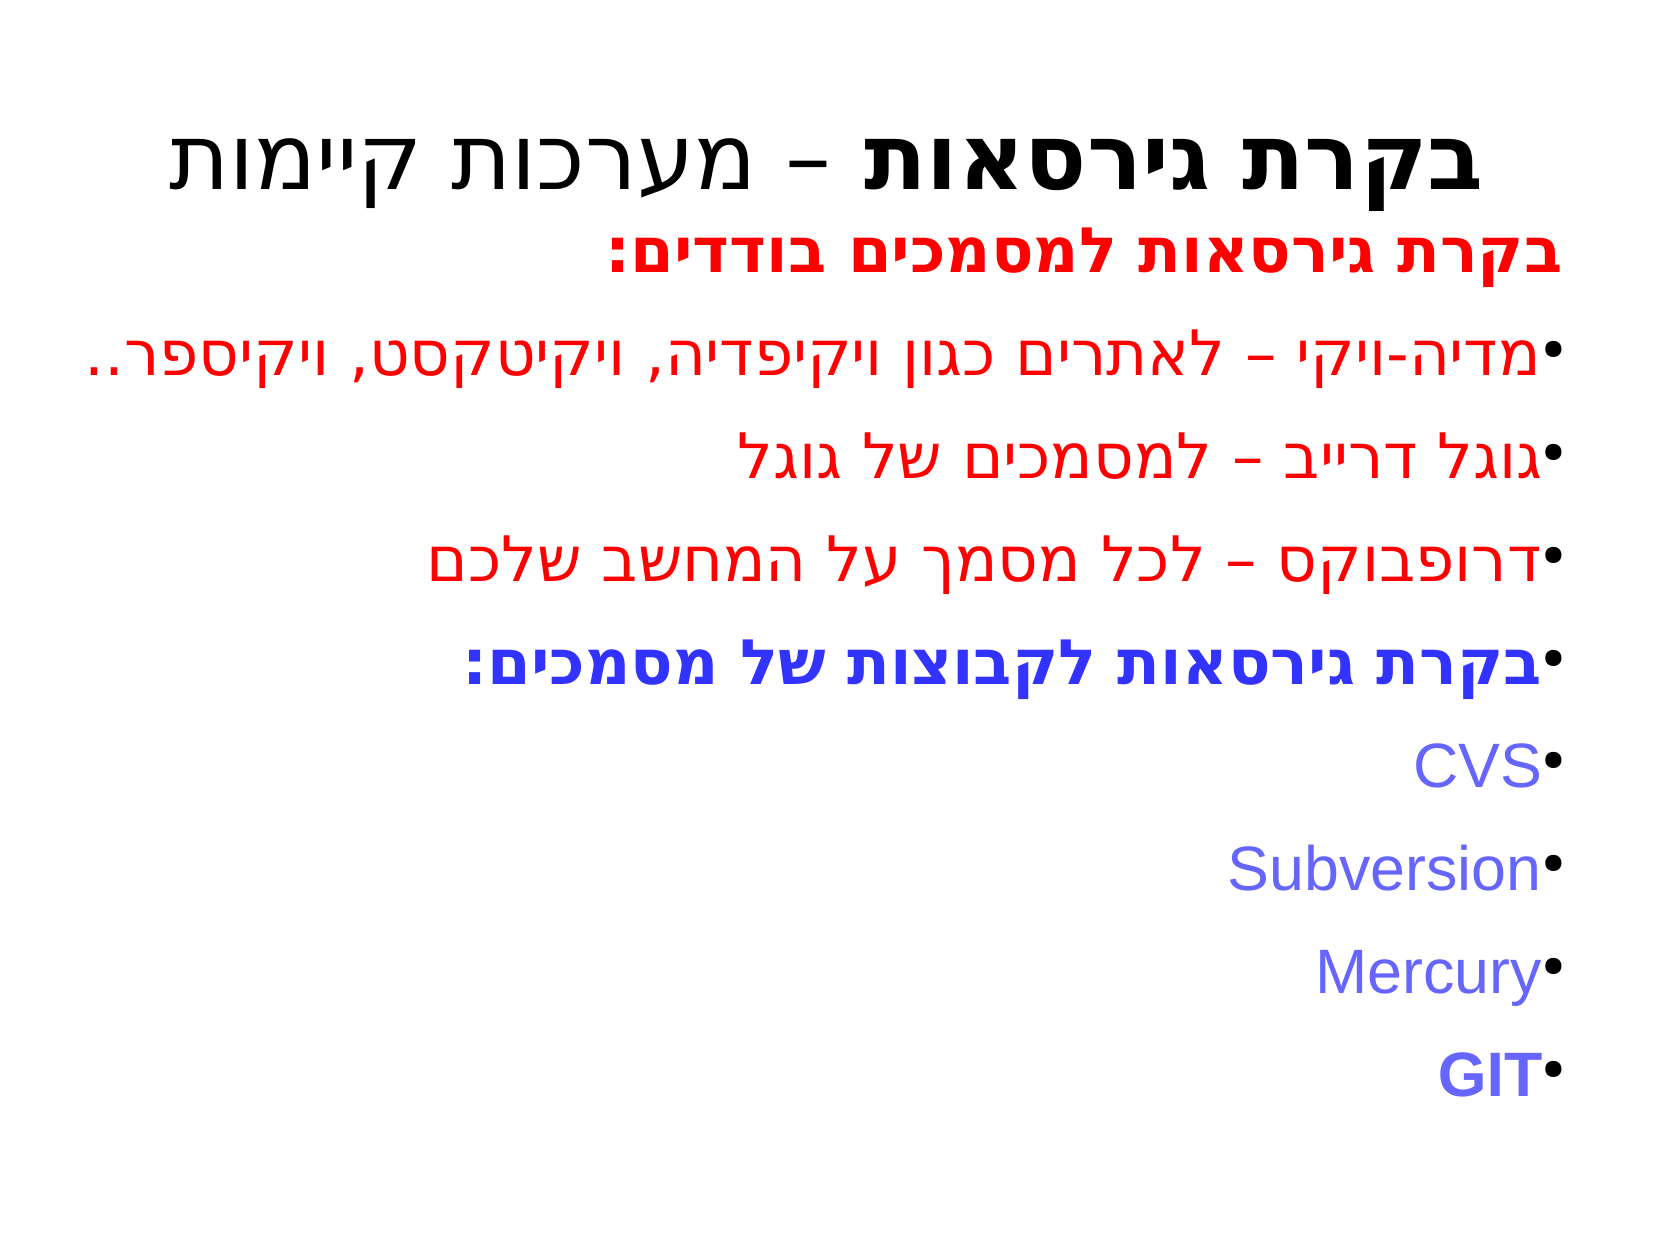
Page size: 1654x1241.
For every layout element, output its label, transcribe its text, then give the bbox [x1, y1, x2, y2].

list בקרת גירסאות למסמכים בודדים: מדיה-ויקי – לאתרים כגון ויקיפדיה, ויקיטקסט, ויקיספר.. גוגל דרייב – למסמכים של גוגל דרופבוקס – לכל מסמך על המחשב שלכם בקרת גירסאות לקבוצות של מסמכים: CVS Subversion Mercury GIT [84, 210, 1573, 1186]
title בקרת גירסאות – מערכות קיימות [82, 49, 1571, 257]
